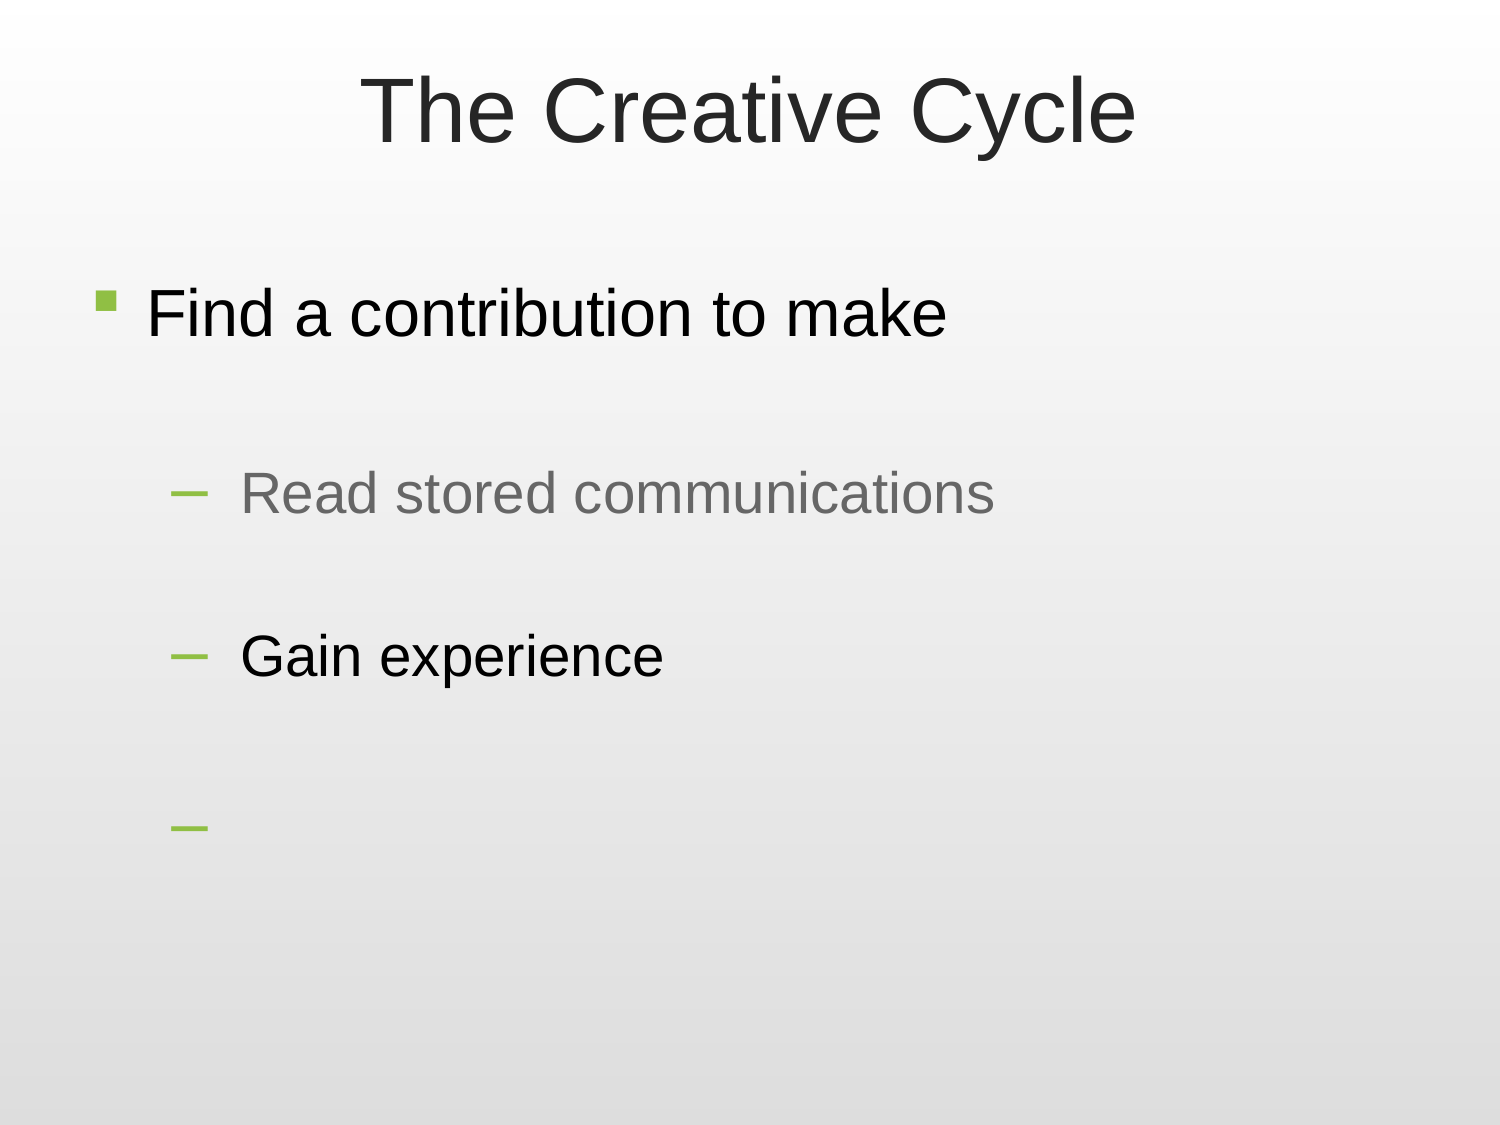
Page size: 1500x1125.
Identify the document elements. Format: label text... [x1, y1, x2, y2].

list Find a contribution to make Read stored communications Gain experience [75, 262, 1425, 1005]
title The Creative Cycle [75, 19, 1425, 191]
